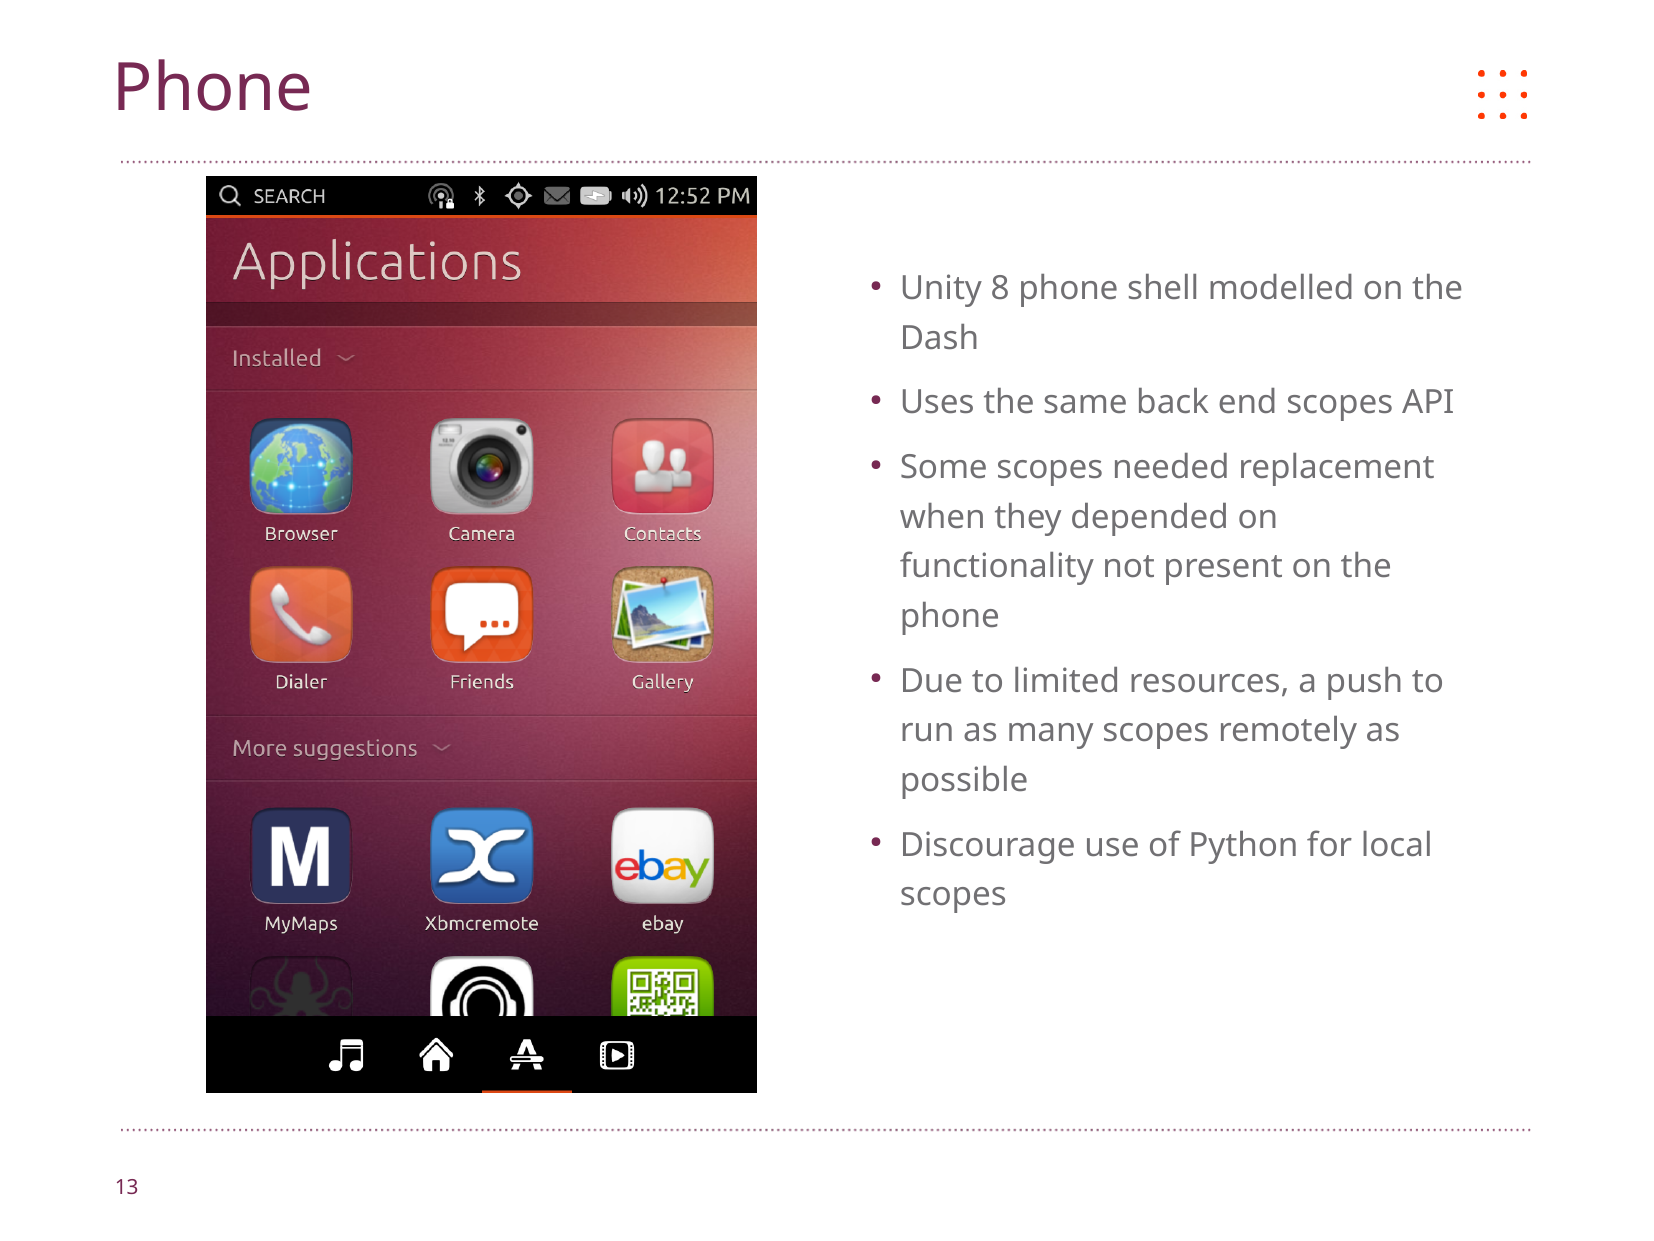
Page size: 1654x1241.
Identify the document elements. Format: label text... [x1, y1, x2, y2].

picture [1478, 70, 1527, 119]
picture [206, 176, 757, 1093]
picture [111, 159, 1533, 166]
title Phone [112, 46, 1426, 123]
picture [111, 1127, 1533, 1134]
list Unity 8 phone shell modelled on the Dash Uses the same back end scopes API Some scopes needed replacement when they depended on functionality not present on the phone Due to limited resources, a push to run as many scopes remotely as possible Discourage use of Python for local scopes [870, 259, 1480, 980]
